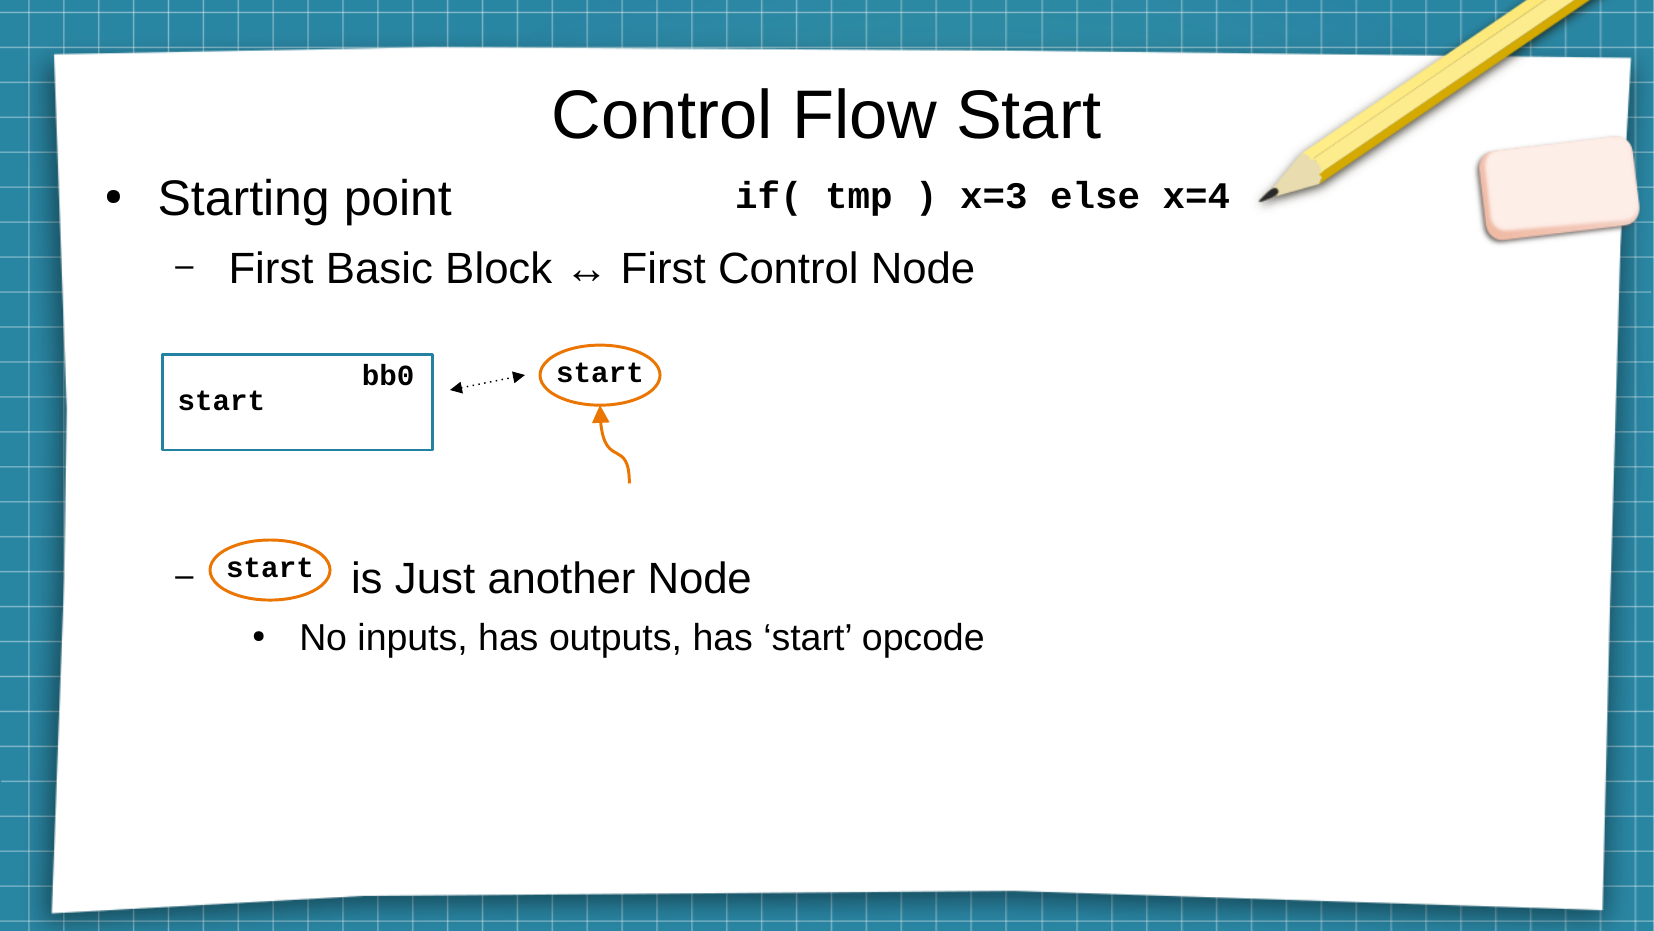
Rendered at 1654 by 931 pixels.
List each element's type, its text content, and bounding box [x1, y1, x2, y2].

list Starting point First Basic Block ↔ First Control Node is Just another Node No inputs, has outputs, has ‘start’ opcode [86, 170, 1295, 736]
text_box start [540, 345, 661, 406]
title Control Flow Start [82, 37, 1571, 193]
text_box if( tmp ) x=3 else x=4 [720, 170, 1246, 228]
picture [0, 0, 1654, 931]
text_box bb0 [347, 354, 430, 402]
text_box start [210, 540, 331, 601]
text_box start [162, 354, 433, 451]
